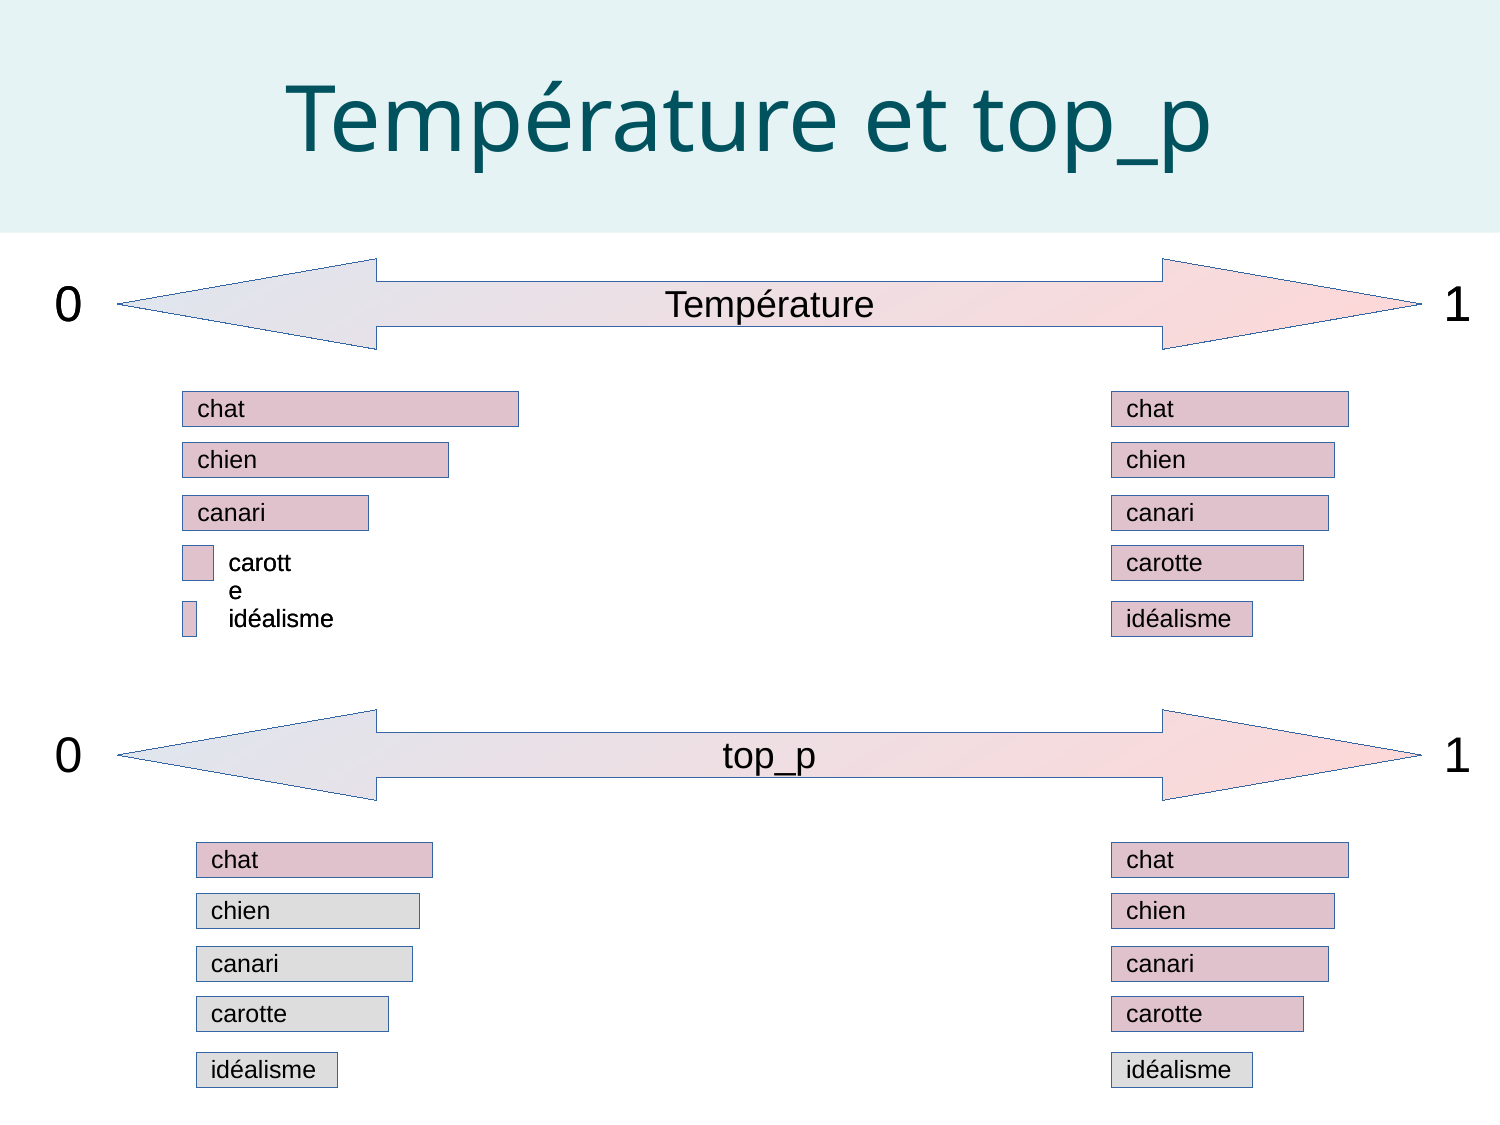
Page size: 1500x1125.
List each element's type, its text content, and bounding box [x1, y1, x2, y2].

text_box 0 [39, 719, 98, 791]
text_box chat [1111, 391, 1349, 427]
text_box chien [1111, 893, 1335, 929]
title Température et top_p [0, 0, 1500, 233]
text_box 1 [1428, 268, 1480, 340]
text_box [182, 601, 197, 637]
text_box chat [182, 391, 519, 427]
text_box idéalisme [1111, 601, 1253, 637]
text_box canari [1111, 495, 1329, 531]
text_box Température [117, 258, 1422, 350]
text_box carotte [213, 541, 320, 585]
text_box chien [1111, 442, 1335, 478]
text_box chat [196, 842, 433, 878]
text_box carotte [1111, 545, 1304, 581]
text_box carotte [196, 996, 389, 1032]
text_box canari [196, 946, 413, 982]
text_box top_p [117, 709, 1422, 801]
text_box 1 [1428, 719, 1480, 791]
text_box idéalisme [1111, 1052, 1253, 1088]
text_box chien [196, 893, 420, 929]
text_box canari [182, 495, 369, 531]
text_box chat [1111, 842, 1349, 878]
text_box chien [182, 442, 449, 478]
text_box [182, 545, 213, 581]
text_box 0 [39, 268, 98, 340]
text_box idéalisme [213, 597, 351, 641]
text_box canari [1111, 946, 1329, 982]
text_box carotte [1111, 996, 1304, 1032]
text_box idéalisme [196, 1052, 338, 1088]
